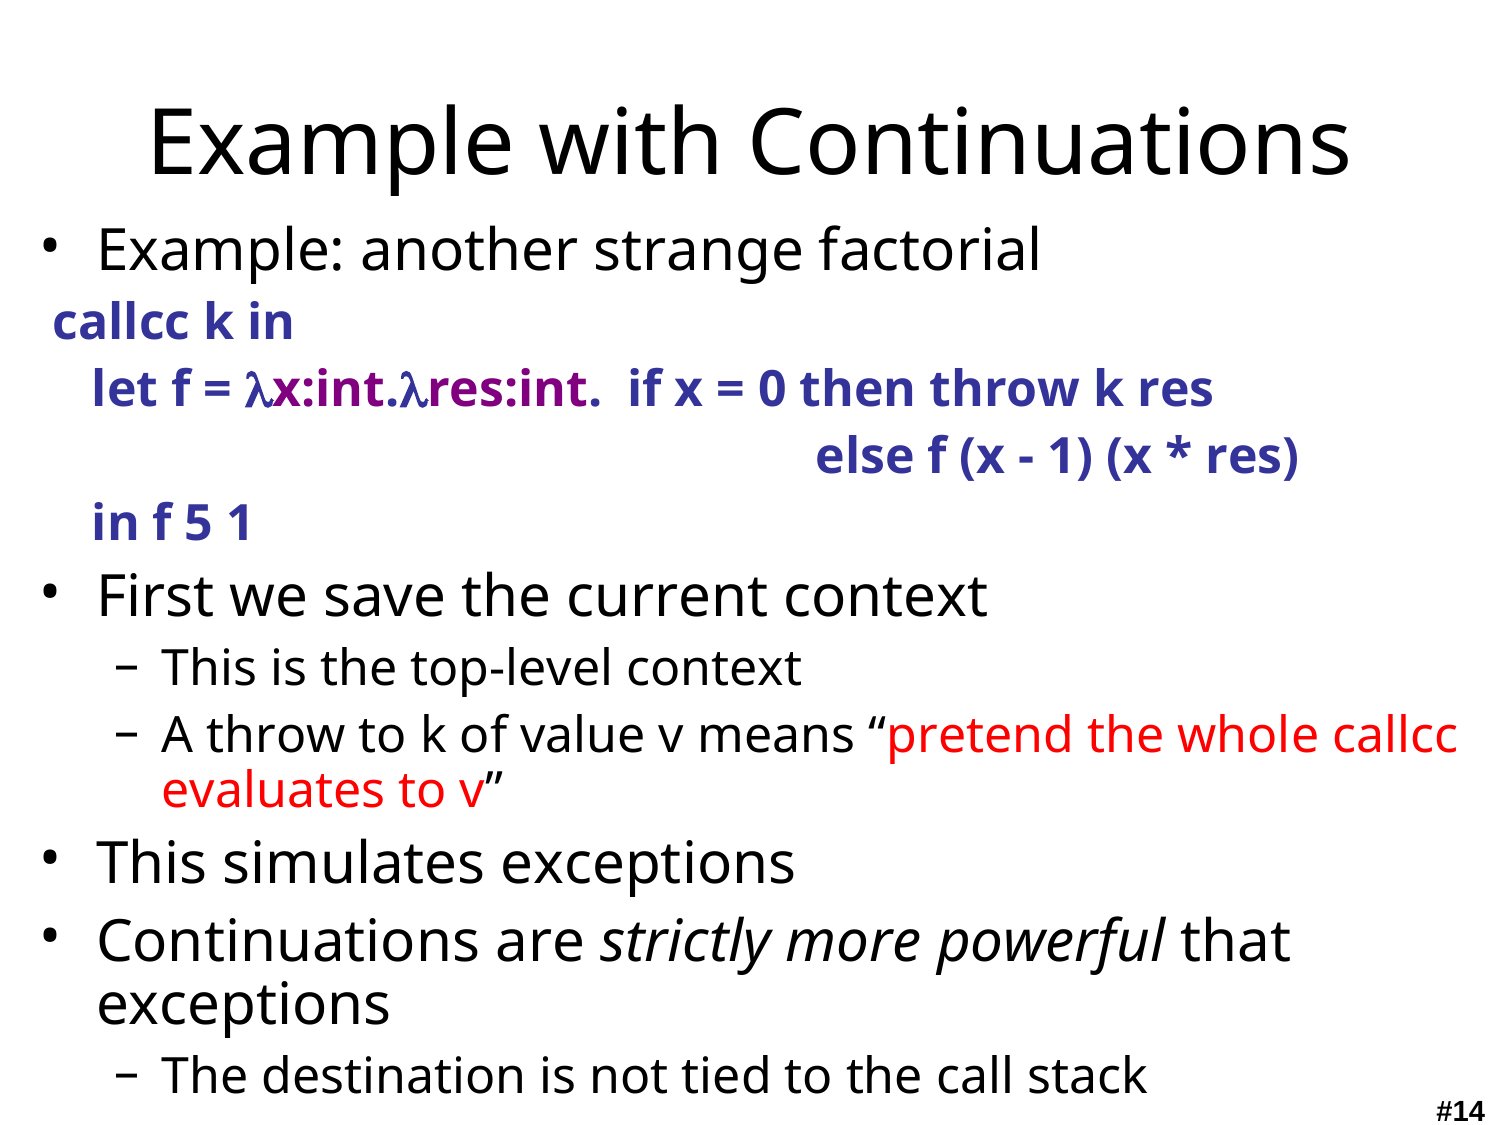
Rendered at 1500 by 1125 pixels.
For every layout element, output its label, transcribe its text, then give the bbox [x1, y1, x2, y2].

list Example: another strange factorial callcc k in let f = x:int.res:int.if x = 0 then throw k res else f (x - 1) (x * res) in f 5 1 First we save the current context This is the top-level context A throw to k of value v means “pretend the whole callcc evaluates to v” This simulates exceptions Continuations are strictly more powerful that exceptions The destination is not tied to the call stack [24, 212, 1476, 1051]
title Example with Continuations [24, 45, 1476, 212]
